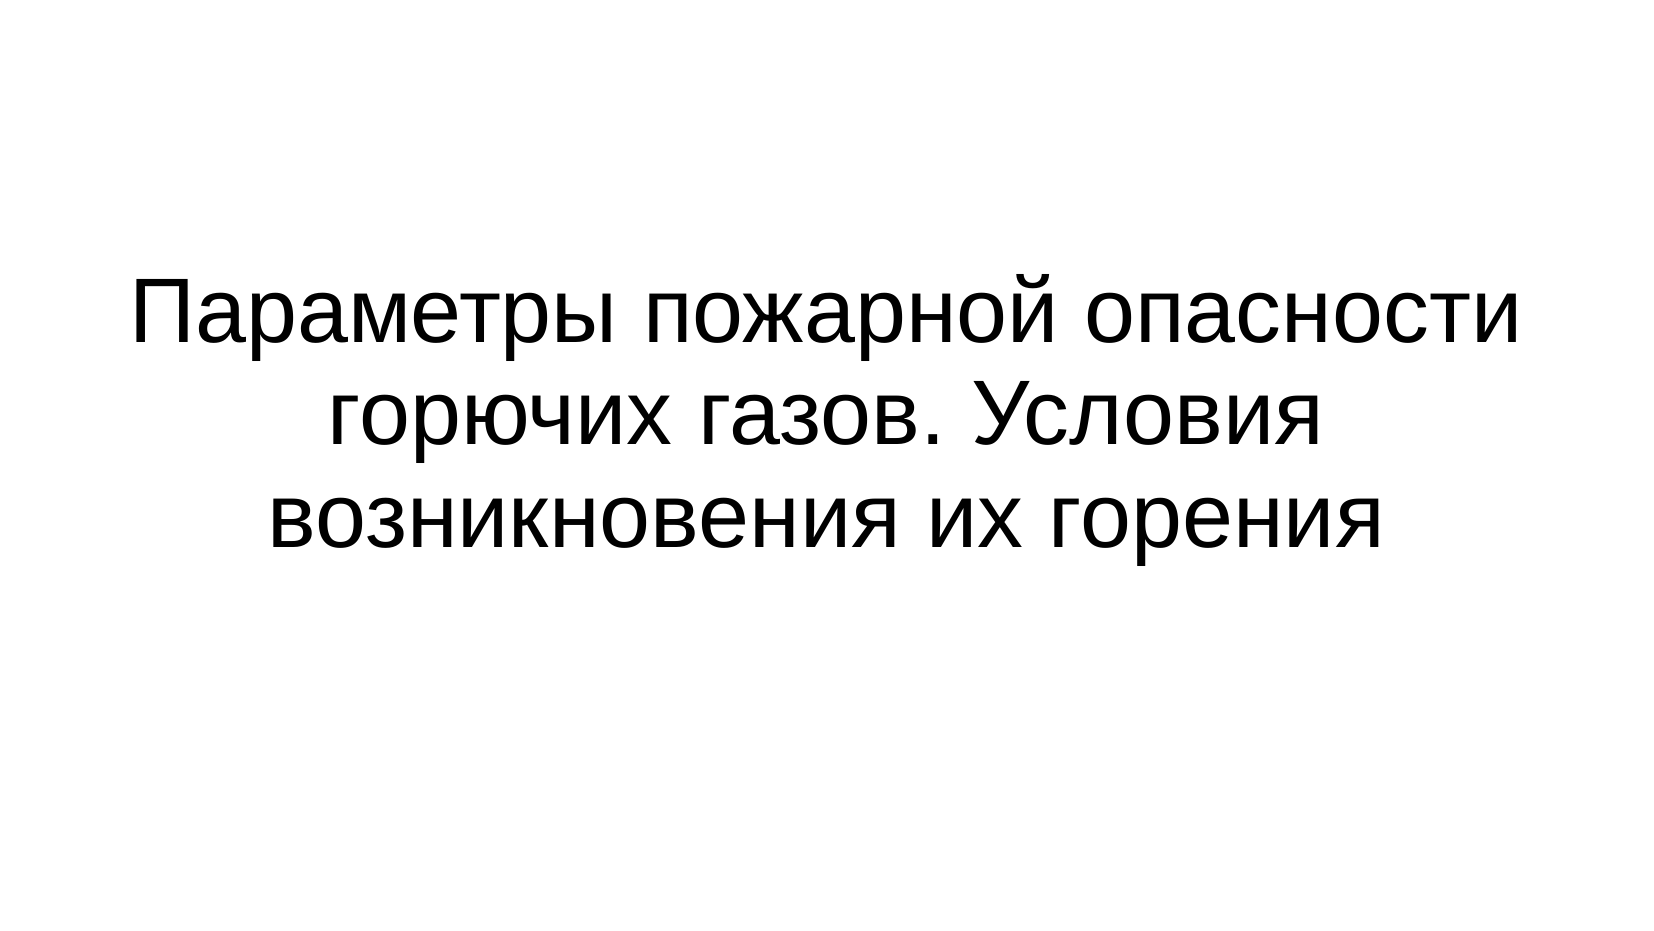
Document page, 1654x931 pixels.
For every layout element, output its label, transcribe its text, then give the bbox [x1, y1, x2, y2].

title Параметры пожарной опасности горючих газов. Условия возникновения их горения [82, 259, 1571, 567]
